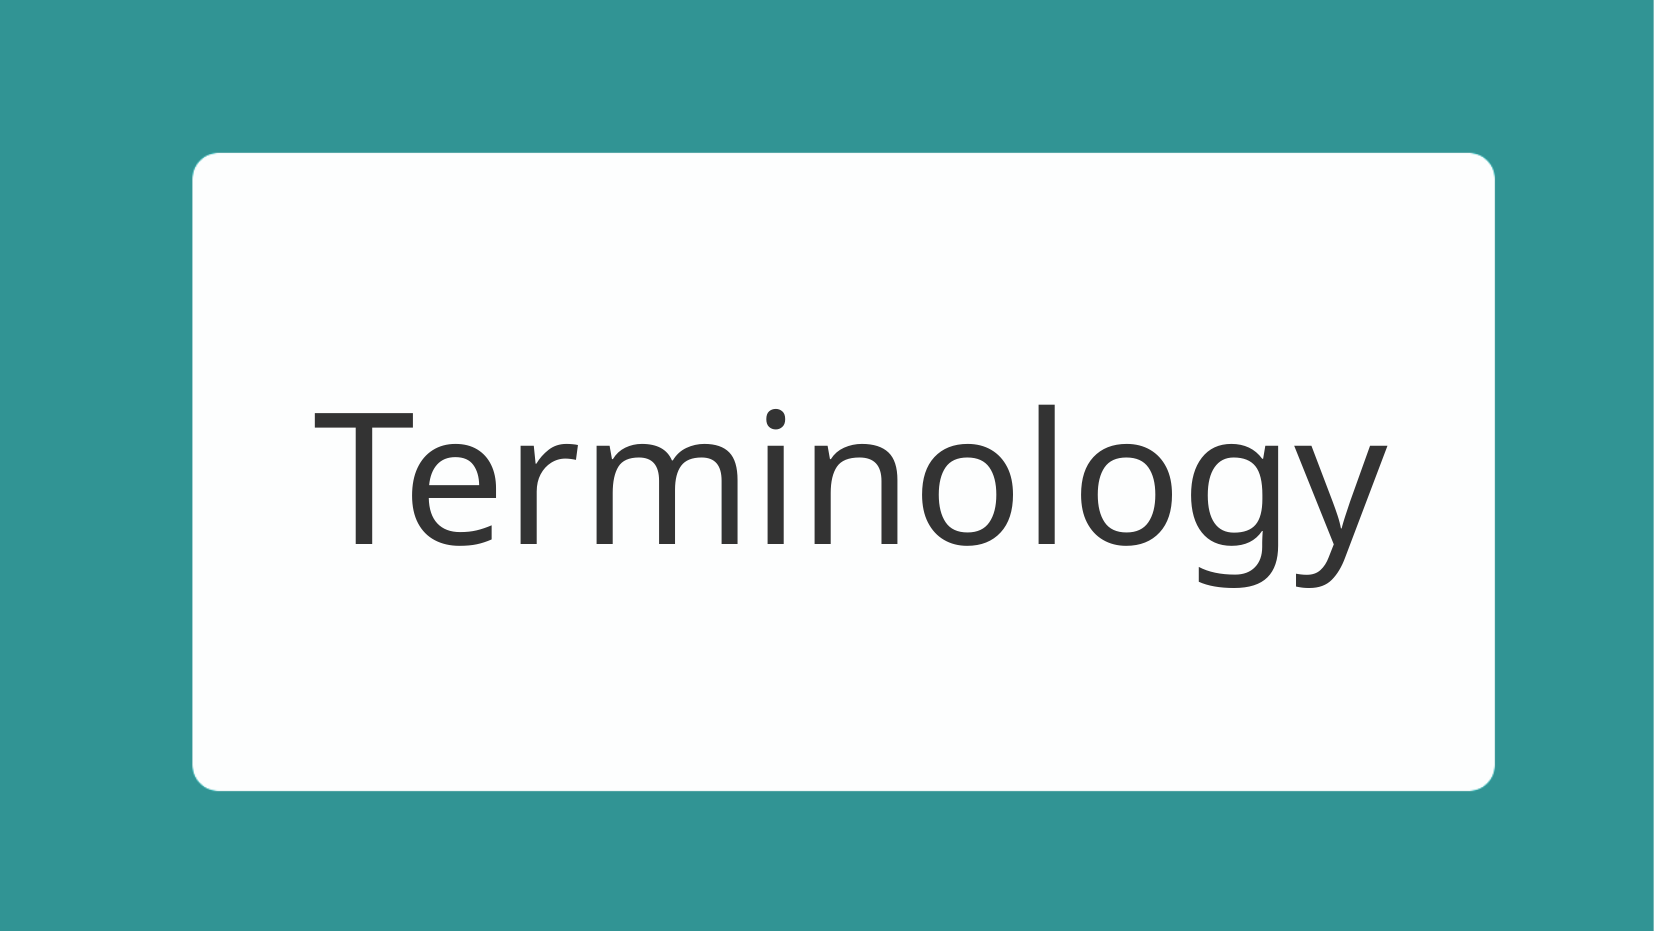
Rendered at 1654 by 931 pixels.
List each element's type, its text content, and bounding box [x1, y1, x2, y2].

title Terminology [226, 172, 1477, 773]
picture [0, 0, 1654, 931]
